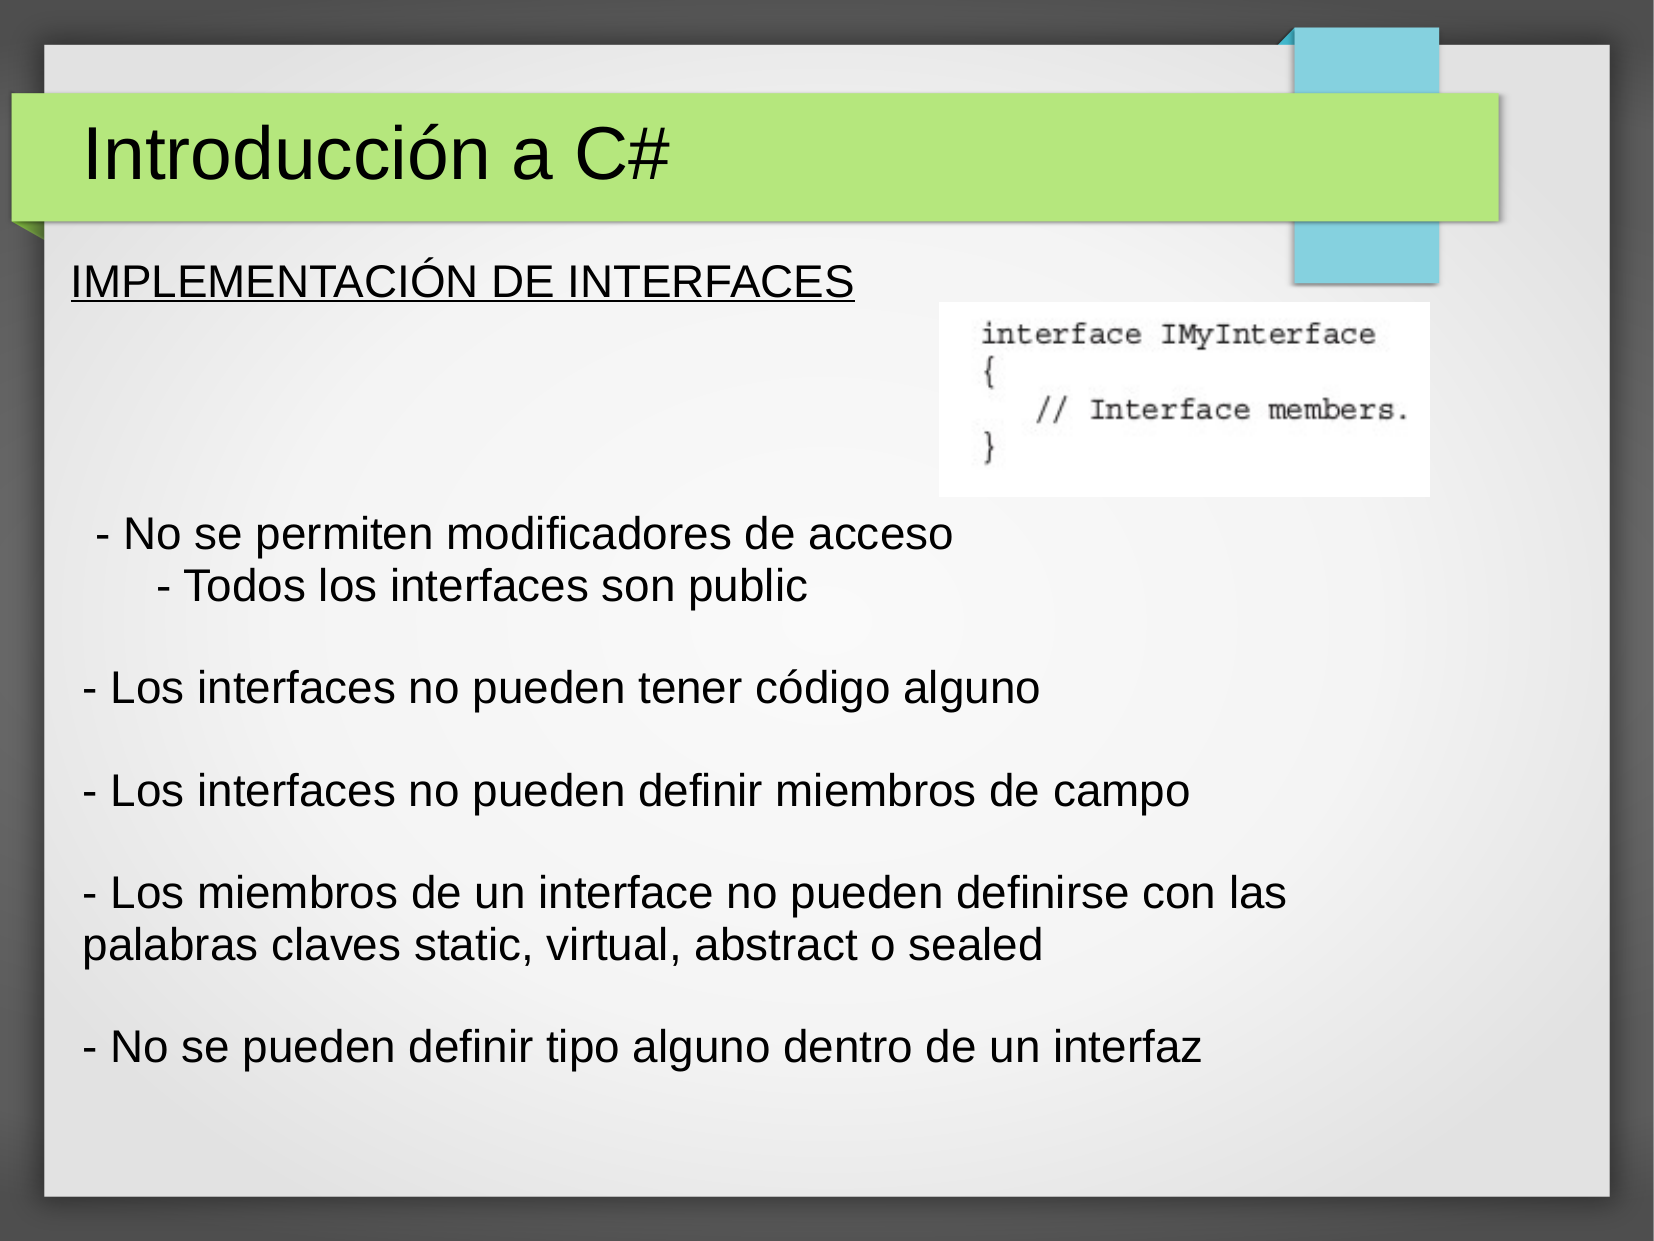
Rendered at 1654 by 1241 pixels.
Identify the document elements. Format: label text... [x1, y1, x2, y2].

text_box IMPLEMENTACIÓN DE INTERFACES [70, 255, 1382, 308]
text_box - No se permiten modificadores de acceso - Todos los interfaces son public - Los interfaces no pueden tener código alguno - Los interfaces no pueden definir miembros de campo - Los miembros de un interface no pueden definirse con las palabras claves static, virtual, abstract o sealed - No se pueden definir tipo alguno dentro de un interfaz [82, 508, 1394, 1073]
title Introducción a C# [82, 94, 1264, 213]
picture [0, 0, 1654, 1241]
